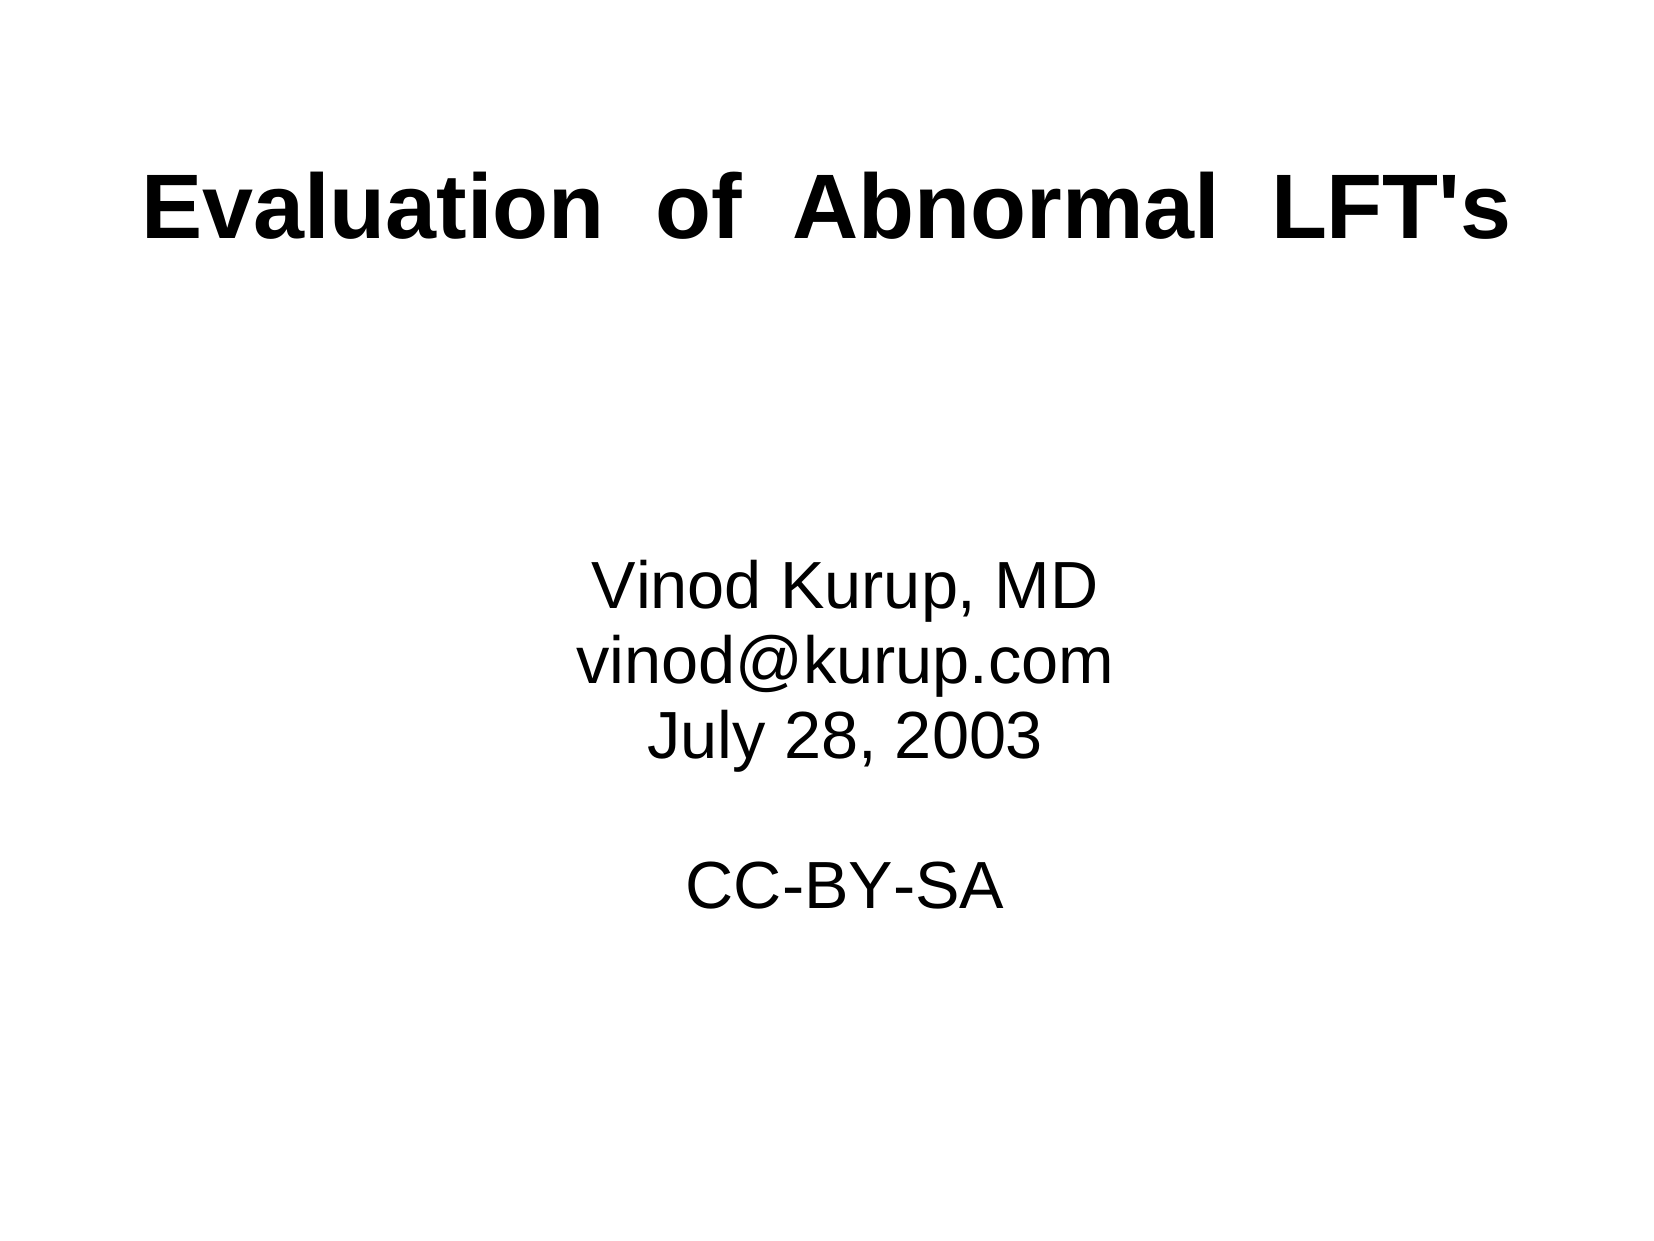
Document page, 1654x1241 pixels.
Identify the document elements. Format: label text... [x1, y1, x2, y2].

subtitle Vinod Kurup, MD vinod@kurup.com July 28, 2003 CC-BY-SA [121, 344, 1534, 1127]
title Evaluation of Abnormal LFT's [121, 102, 1534, 311]
